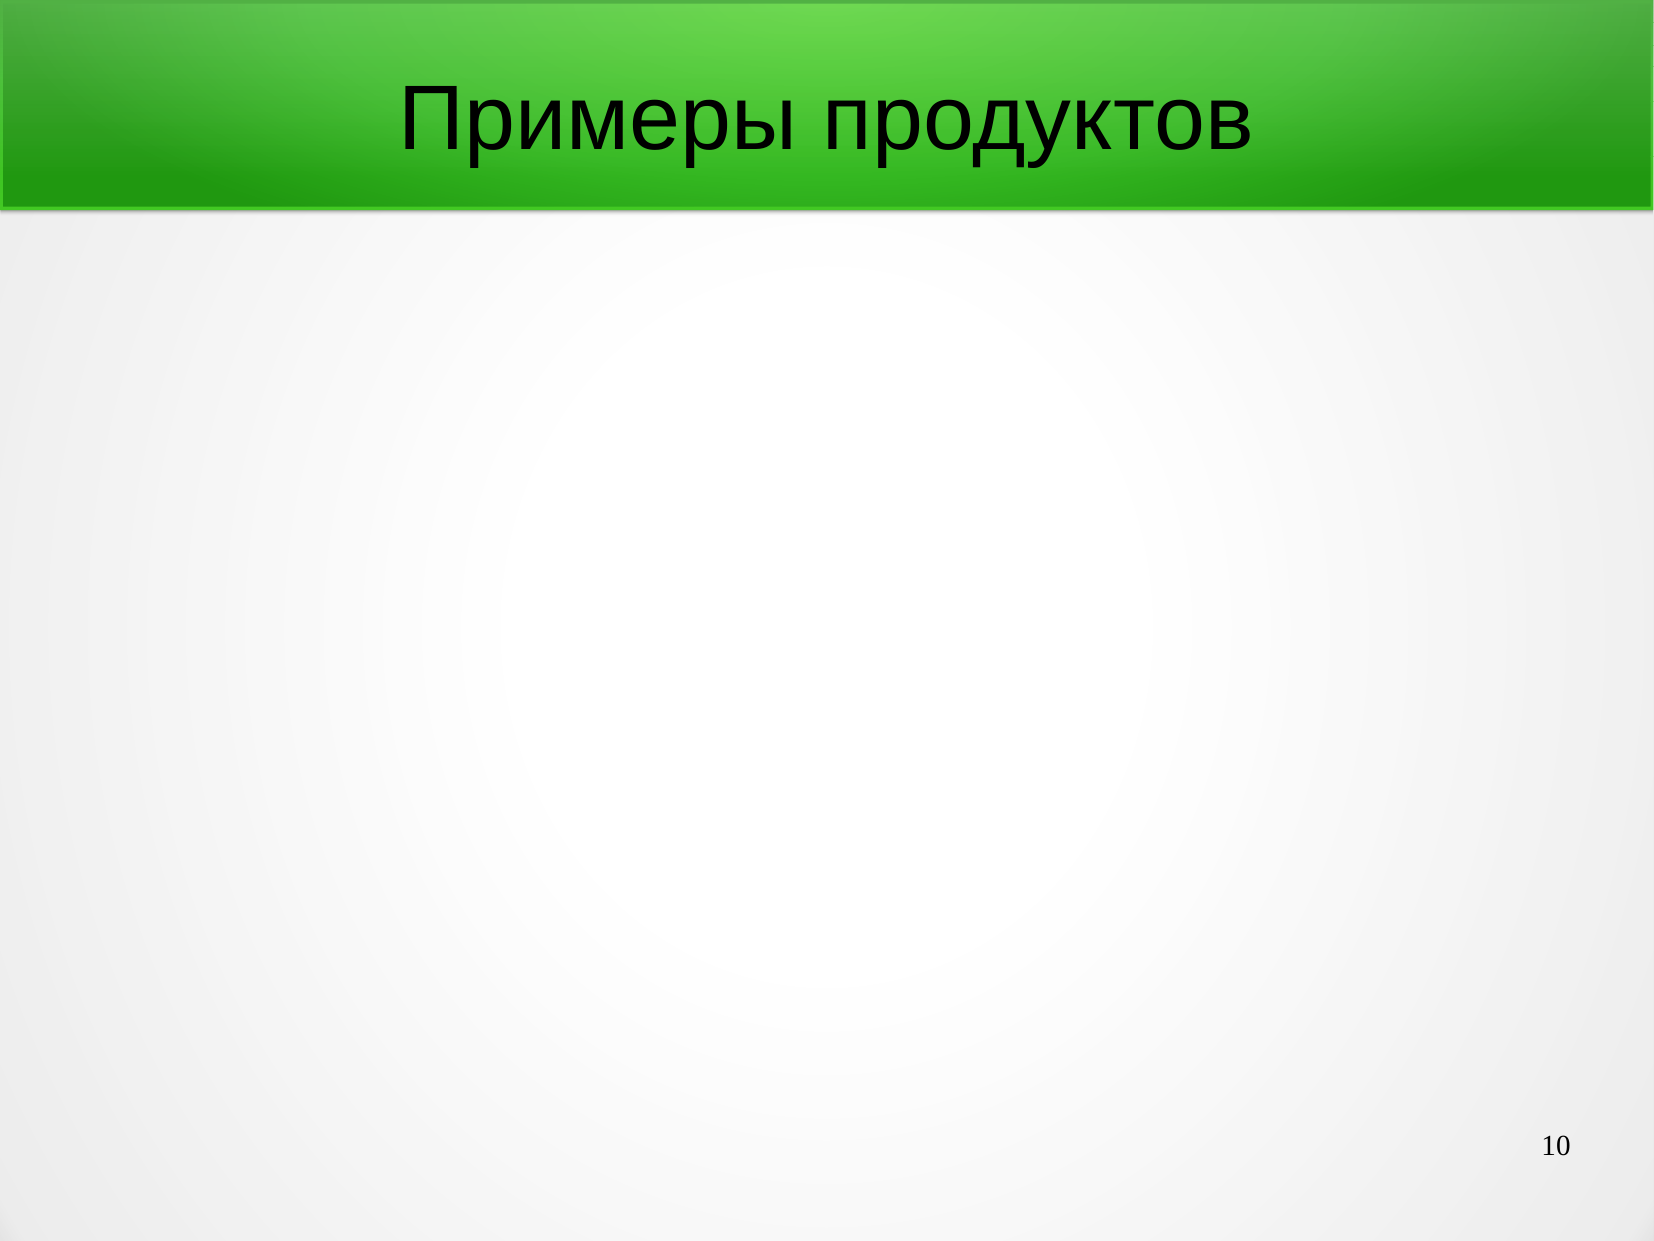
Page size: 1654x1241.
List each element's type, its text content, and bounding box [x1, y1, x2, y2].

title Примеры продуктов [82, 47, 1571, 189]
